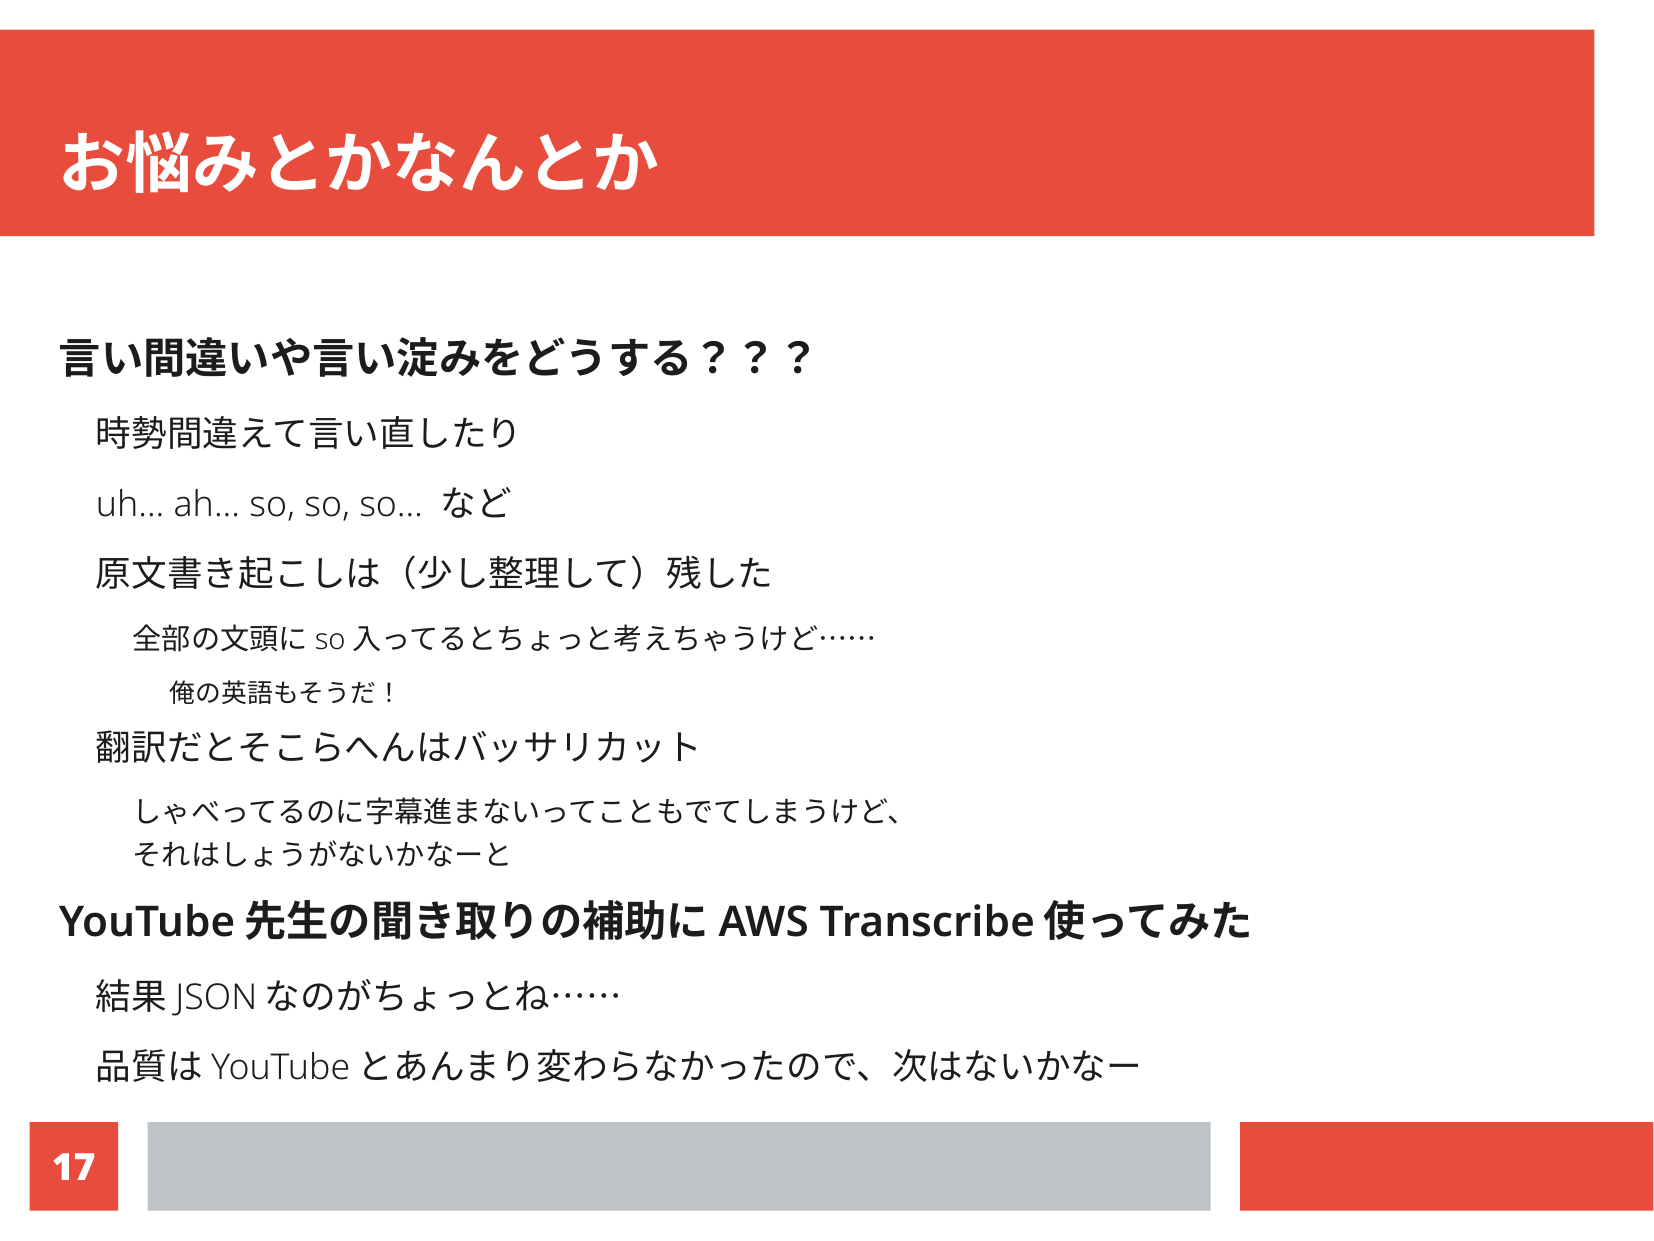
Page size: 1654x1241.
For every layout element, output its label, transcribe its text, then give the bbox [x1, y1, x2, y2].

title お悩みとかなんとか [59, 59, 1595, 207]
list 言い間違いや言い淀みをどうする？？？ 時勢間違えて言い直したり uh... ah... so, so, so… など 原文書き起こしは（少し整理して）残した 全部の文頭にso入ってるとちょっと考えちゃうけど…… 俺の英語もそうだ！ 翻訳だとそこらへんはバッサリカット しゃべってるのに字幕進まないってこともでてしまうけど、 それはしょうがないかなーと YouTube先生の聞き取りの補助にAWS Transcribe使ってみた 結果JSONなのがちょっとね…… 品質はYouTubeとあんまり変わらなかったので、次はないかなー [59, 324, 1565, 1093]
